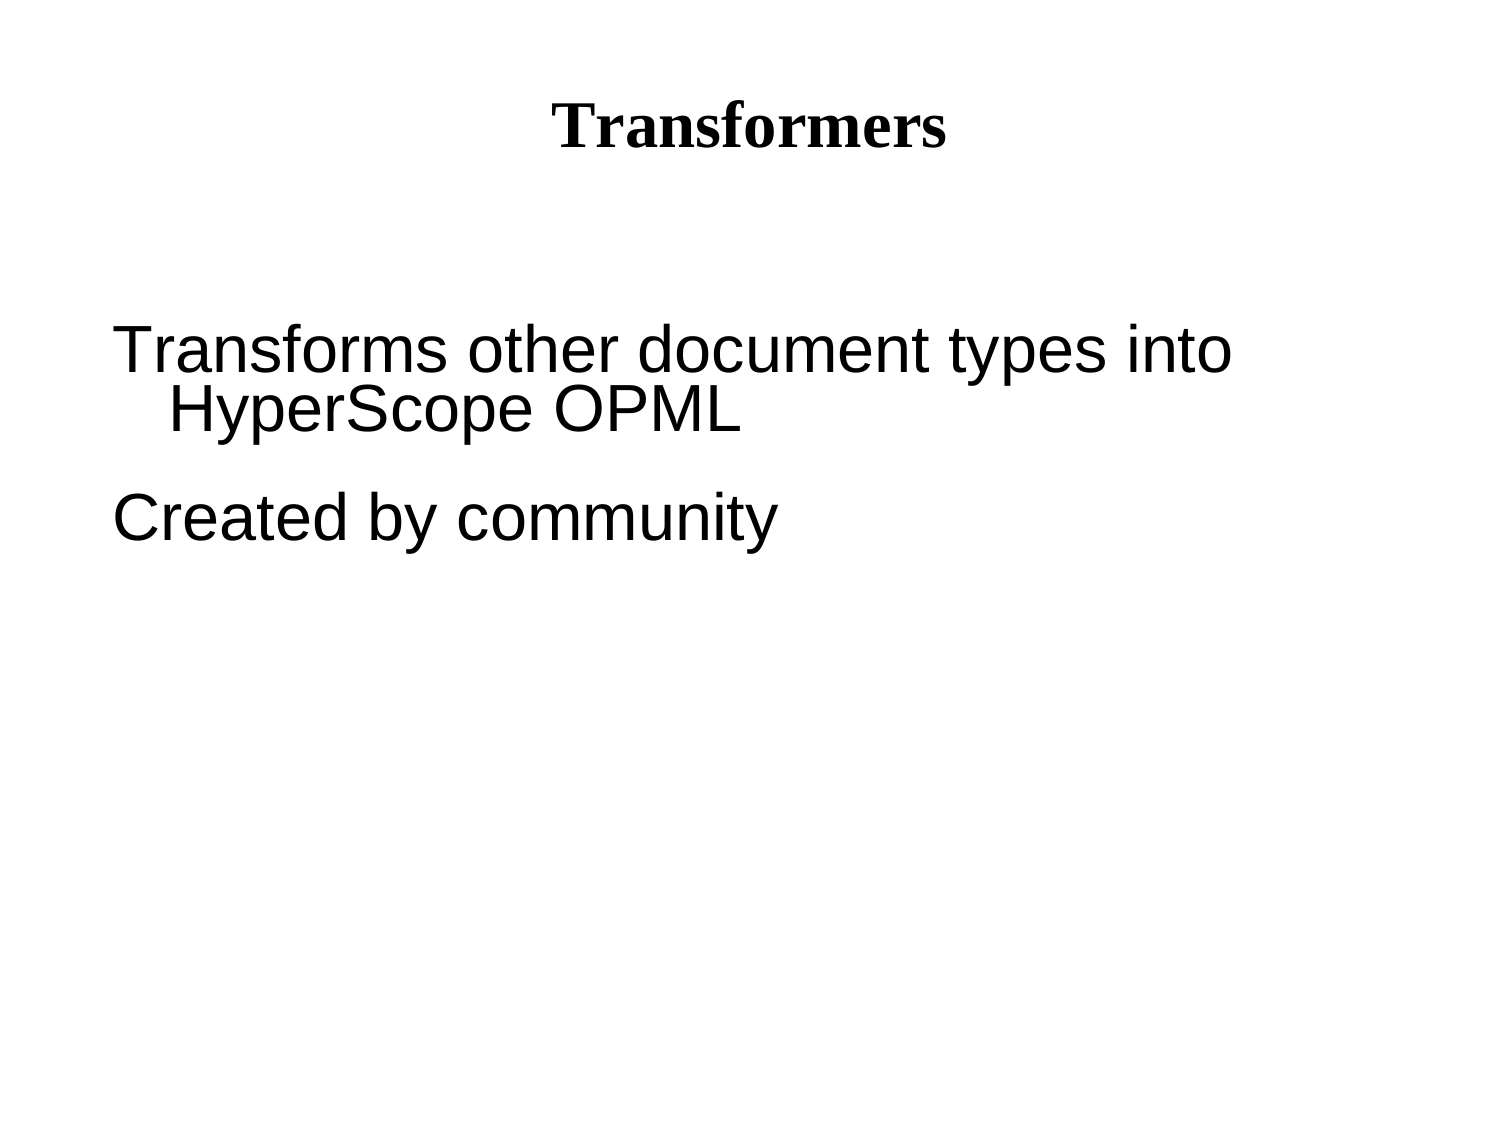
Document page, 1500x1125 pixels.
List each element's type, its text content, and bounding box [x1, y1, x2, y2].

title Transformers [112, 35, 1387, 223]
list Transforms other document types into HyperScope OPML Created by community [112, 324, 1387, 1055]
